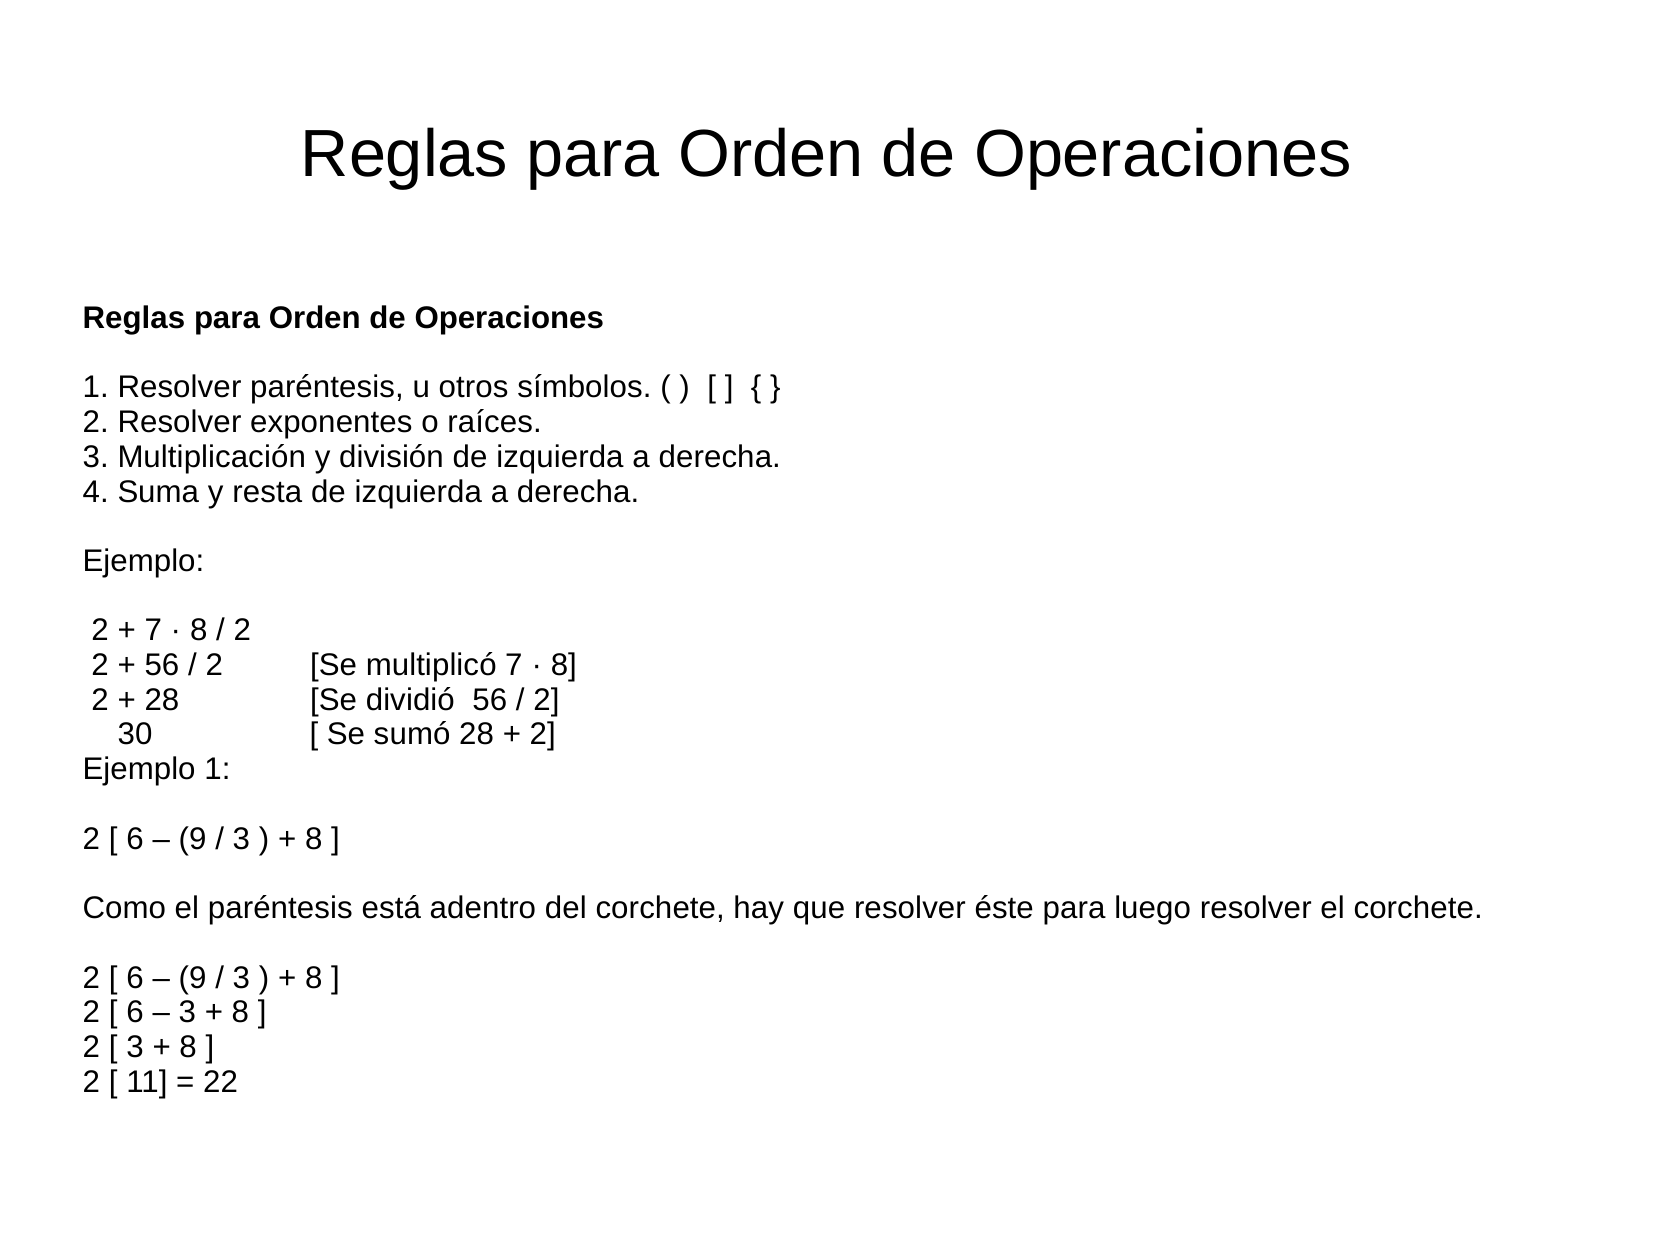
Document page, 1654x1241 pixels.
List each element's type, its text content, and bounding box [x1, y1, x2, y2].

subtitle Reglas para Orden de Operaciones 1. Resolver paréntesis, u otros símbolos. ( ) [ ] { } 2. Resolver exponentes o raíces. 3. Multiplicación y división de izquierda a derecha. 4. Suma y resta de izquierda a derecha. Ejemplo: 2 + 7 · 8 / 2 2 + 56 / 2 [Se multiplicó 7 · 8] 2 + 28 [Se dividió 56 / 2] 30 [ Se sumó 28 + 2] Ejemplo 1: 2 [ 6 – (9 / 3 ) + 8 ] Como el paréntesis está adentro del corchete, hay que resolver éste para luego resolver el corchete. 2 [ 6 – (9 / 3 ) + 8 ] 2 [ 6 – 3 + 8 ] 2 [ 3 + 8 ] 2 [ 11] = 22 [82, 290, 1571, 1109]
title Reglas para Orden de Operaciones [82, 49, 1571, 257]
